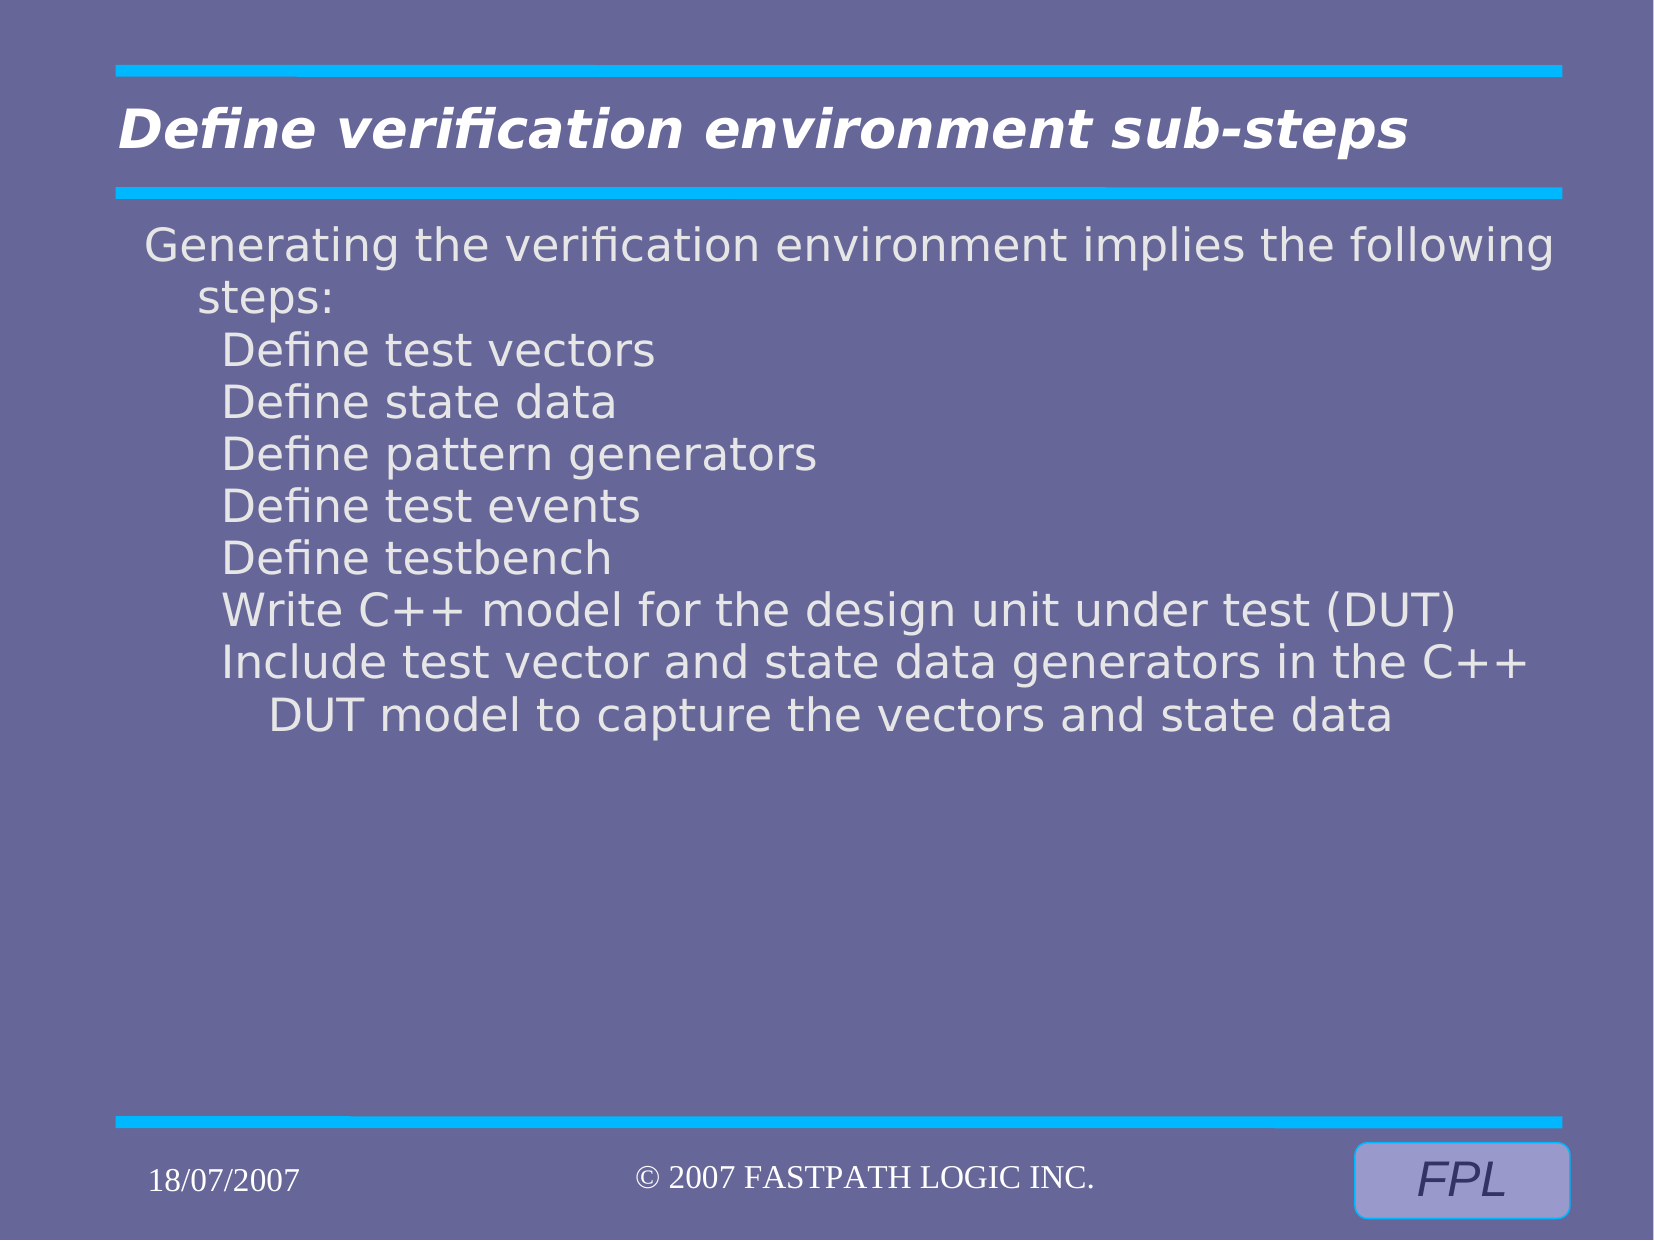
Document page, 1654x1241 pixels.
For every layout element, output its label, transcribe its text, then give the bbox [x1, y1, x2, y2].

list Generating the verification environment implies the following steps: Define test vectors Define state data Define pattern generators Define test events Define testbench Write C++ model for the design unit under test (DUT) Include test vector and state data generators in the C++ DUT model to capture the vectors and state data [126, 219, 1566, 1132]
title Define verification environment sub-steps [118, 41, 1531, 219]
